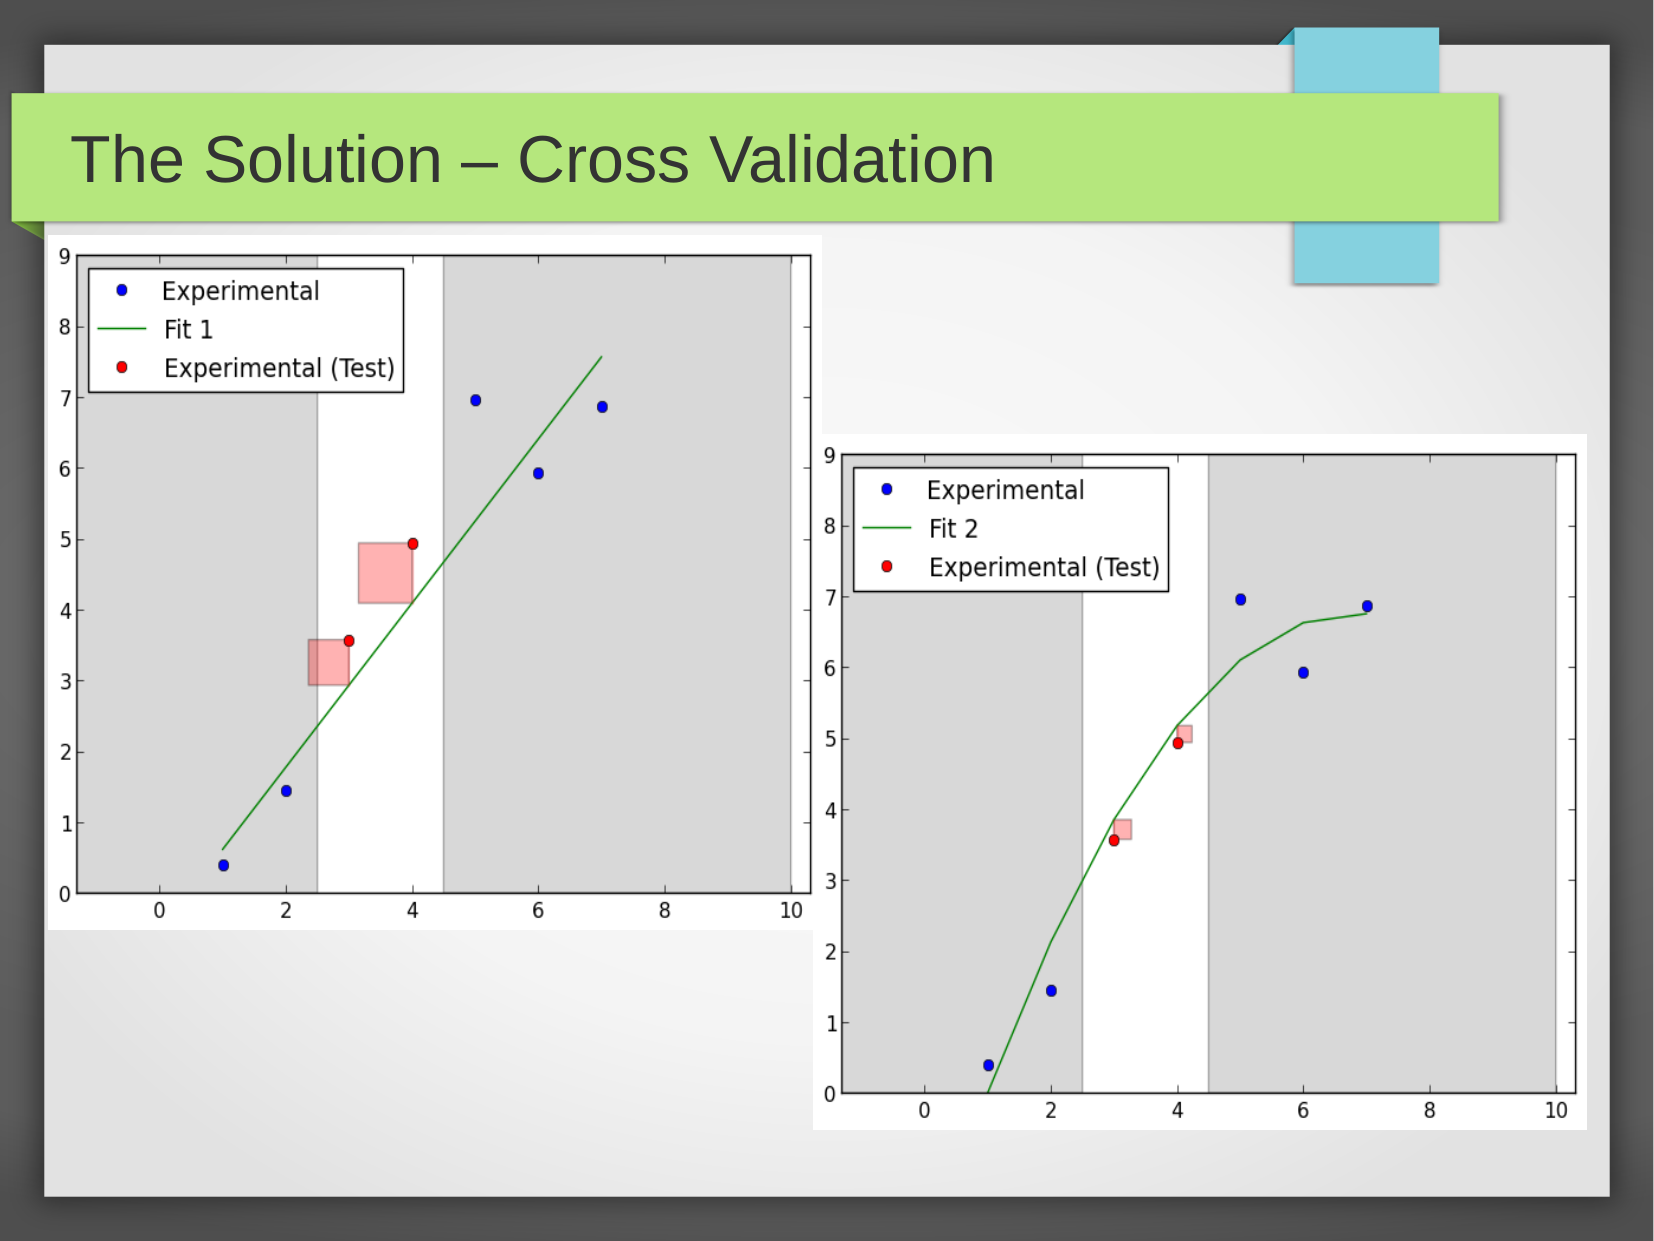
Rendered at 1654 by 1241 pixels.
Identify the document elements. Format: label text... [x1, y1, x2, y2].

title The Solution – Cross Validation [70, 106, 1591, 213]
picture [0, 0, 1654, 1241]
